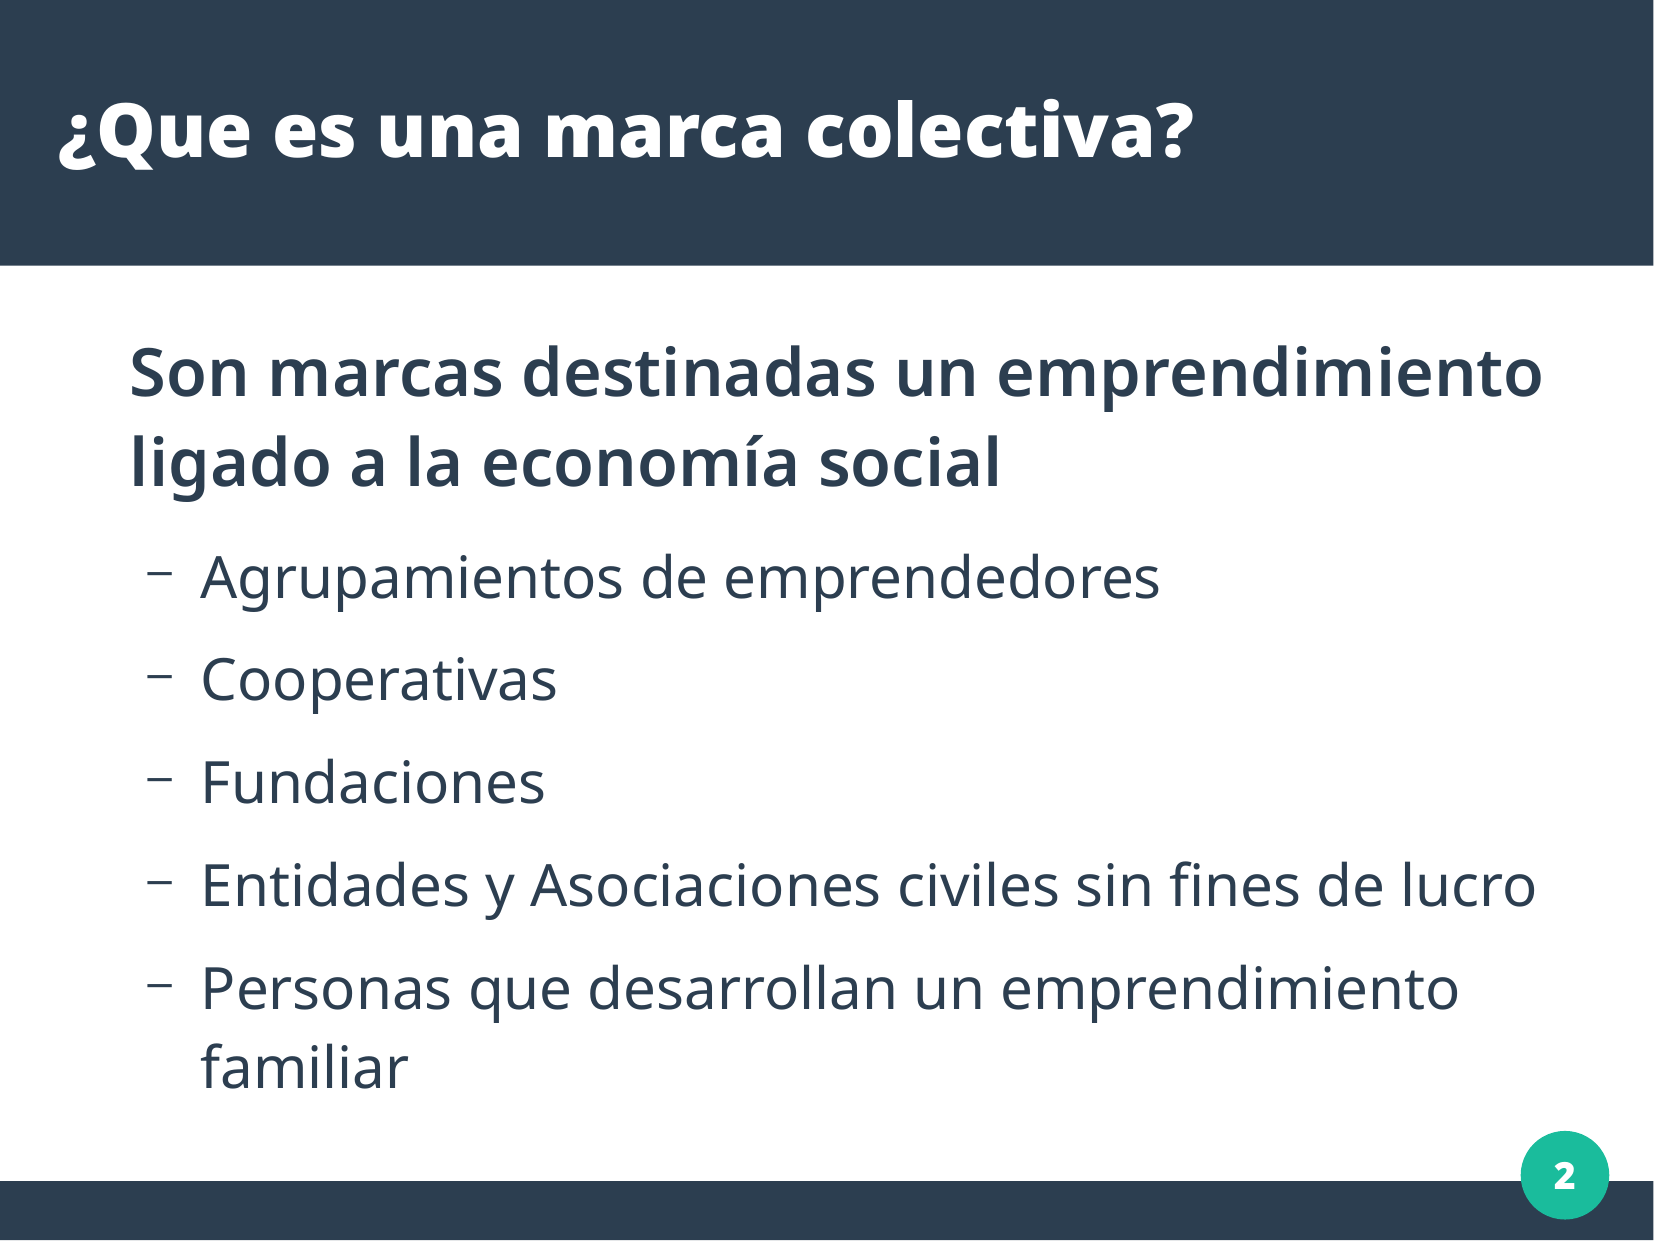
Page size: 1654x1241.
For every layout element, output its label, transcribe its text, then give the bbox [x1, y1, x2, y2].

list Son marcas destinadas un emprendimiento ligado a la economía social Agrupamientos de emprendedores Cooperativas Fundaciones Entidades y Asociaciones civiles sin fines de lucro Personas que desarrollan un emprendimiento familiar [59, 324, 1595, 1152]
title ¿Que es una marca colectiva? [59, 49, 1595, 207]
